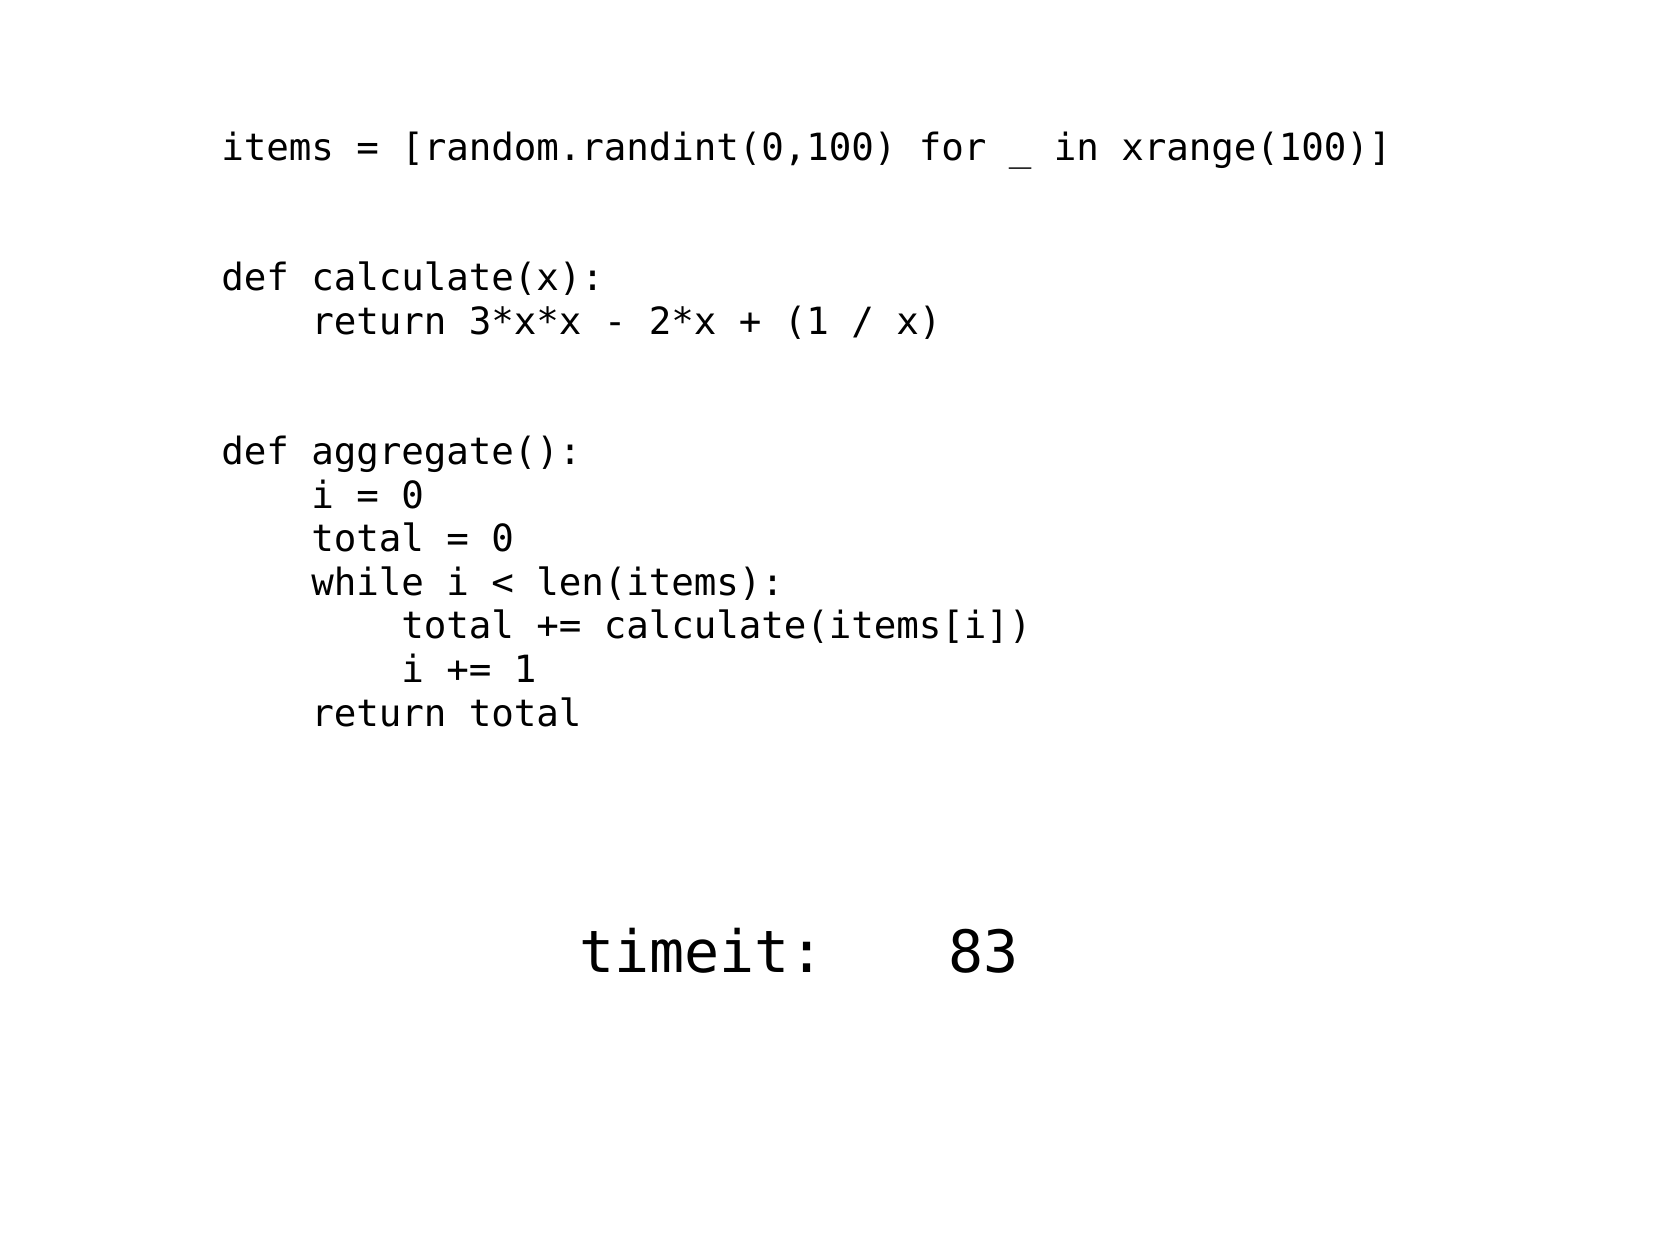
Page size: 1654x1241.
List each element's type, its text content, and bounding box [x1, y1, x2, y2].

text_box items = [random.randint(0,100) for _ in xrange(100)] def calculate(x): return 3*x*x - 2*x + (1 / x) def aggregate(): i = 0 total = 0 while i < len(items): total += calculate(items[i]) i += 1 return total [206, 118, 1477, 786]
text_box timeit: 83 [564, 911, 1034, 995]
